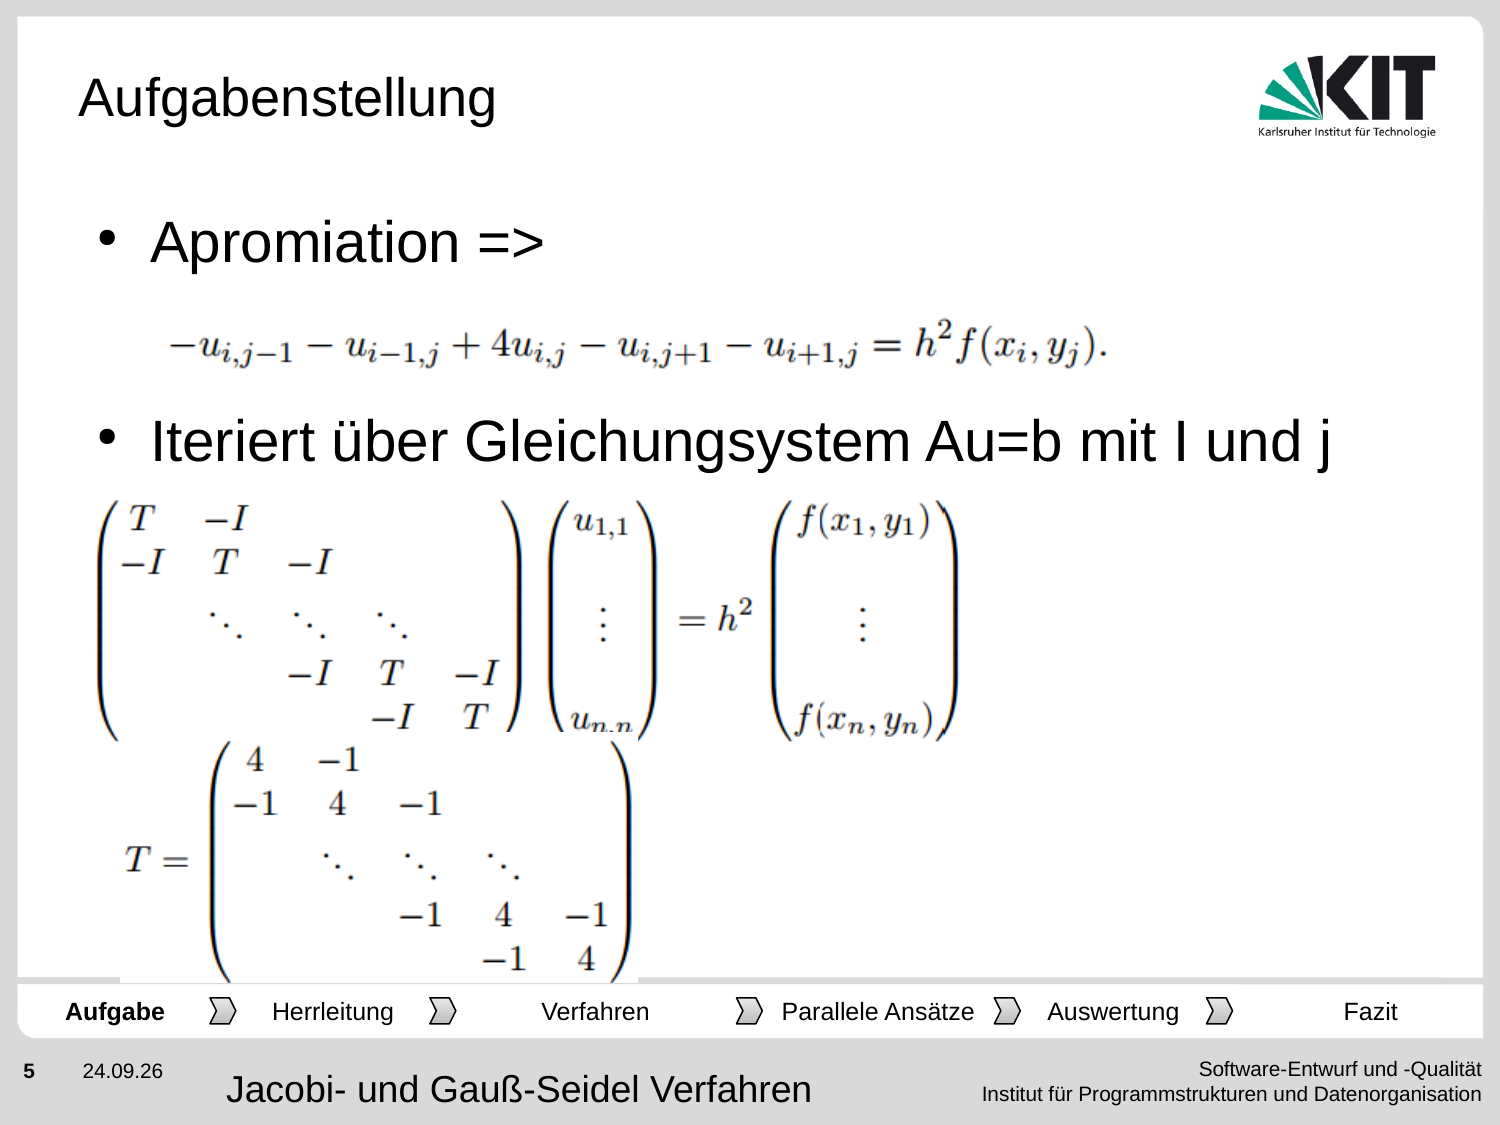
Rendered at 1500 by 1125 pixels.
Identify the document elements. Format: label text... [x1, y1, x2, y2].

text_box [736, 997, 763, 1024]
text_box [1206, 997, 1233, 1024]
list Apromiation => Iteriert über Gleichungsystem Au=b mit I und j [64, 196, 1436, 975]
text_box [994, 997, 1021, 1024]
footer Jacobi- und Gauß-Seidel Verfahren [211, 1057, 957, 1117]
text_box Parallele Ansätze [766, 988, 991, 1033]
text_box Herrleitung [257, 988, 410, 1033]
text_box Verfahren [526, 988, 666, 1033]
title Aufgabenstellung [64, 54, 1198, 147]
text_box Fazit [1328, 988, 1413, 1033]
picture [0, 0, 1500, 1125]
text_box Aufgabe [50, 988, 181, 1033]
text_box Auswertung [1032, 988, 1195, 1033]
text_box [209, 997, 236, 1024]
text_box [429, 997, 456, 1024]
